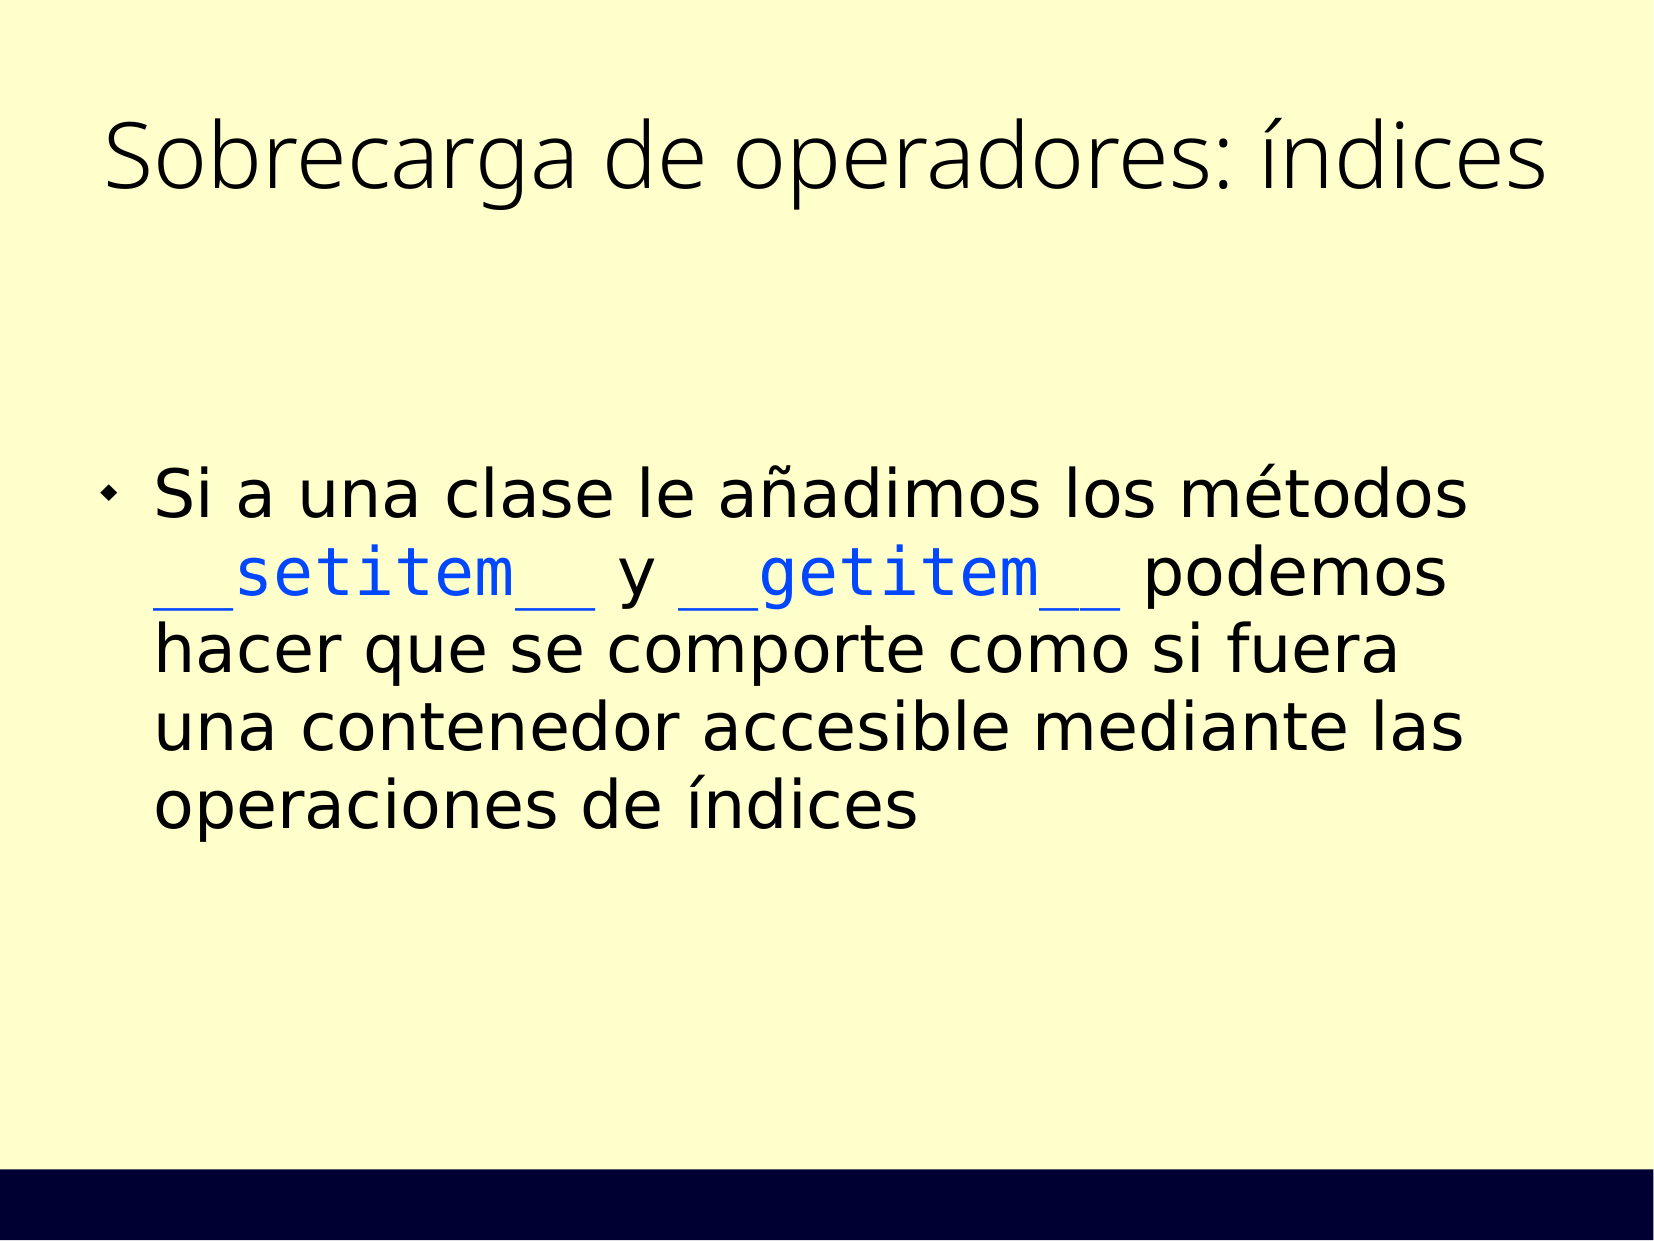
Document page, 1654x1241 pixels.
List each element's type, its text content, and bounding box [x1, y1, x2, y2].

list Si a una clase le añadimos los métodos __setitem__ y __getitem__ podemos hacer que se comporte como si fuera una contenedor accesible mediante las operaciones de índices [82, 290, 1538, 1010]
title Sobrecarga de operadores: índices [82, 49, 1571, 257]
